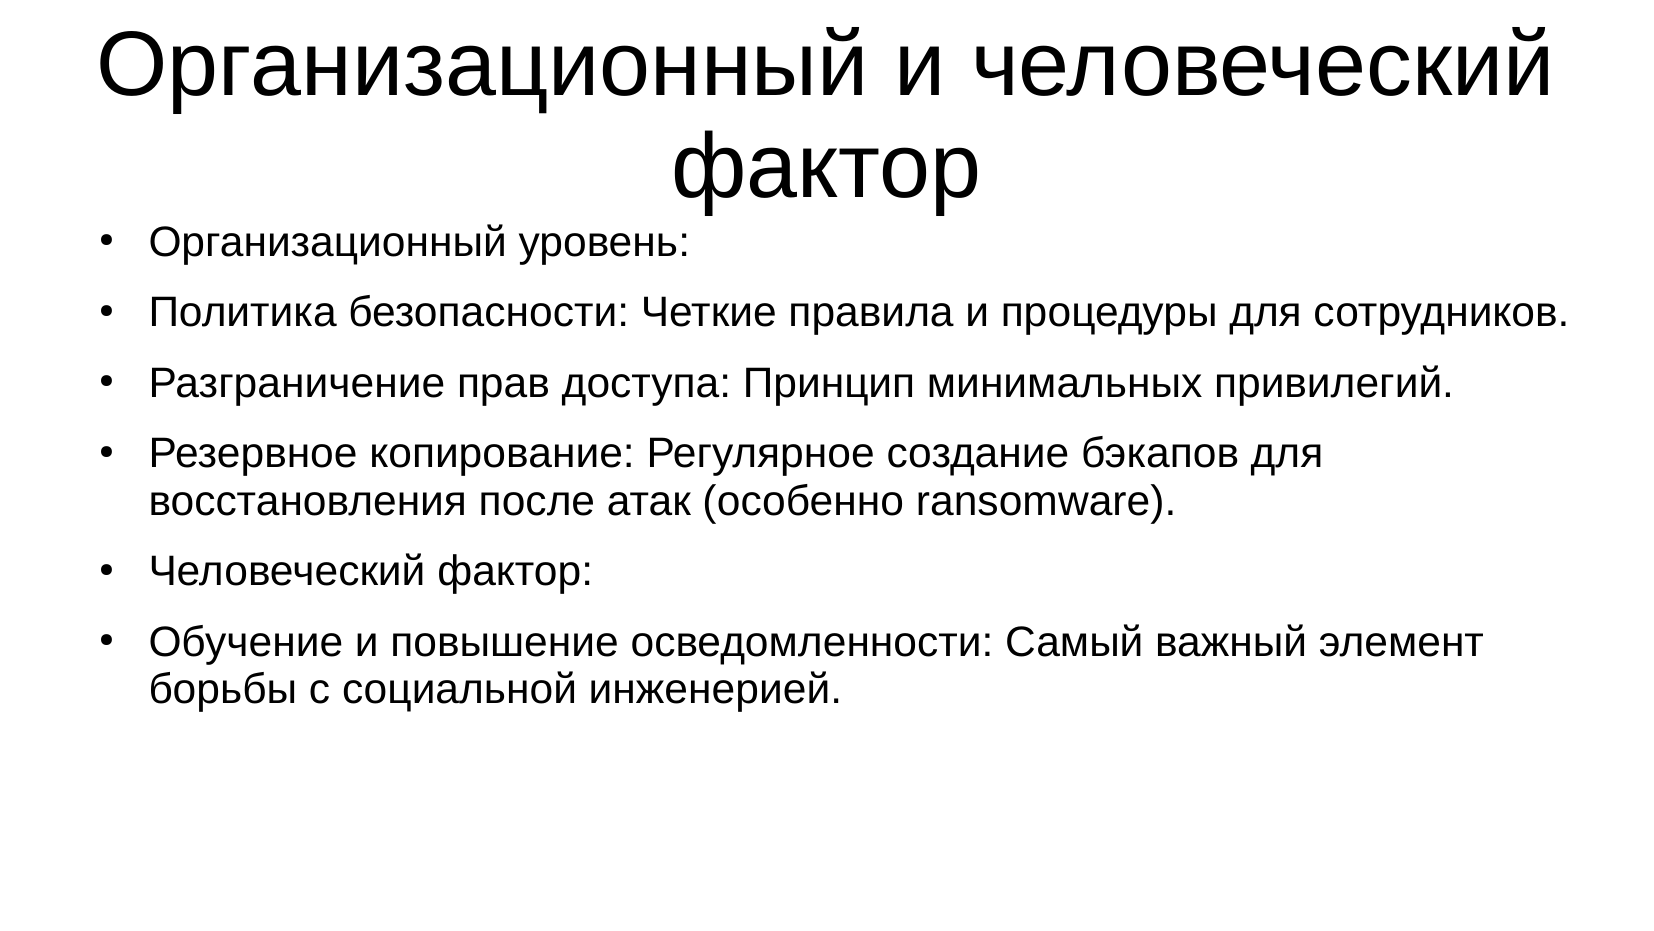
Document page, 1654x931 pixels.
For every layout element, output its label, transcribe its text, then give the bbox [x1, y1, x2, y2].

list Организационный уровень: Политика безопасности: Четкие правила и процедуры для сотрудников. Разграничение прав доступа: Принцип минимальных привилегий. Резервное копирование: Регулярное создание бэкапов для восстановления после атак (особенно ransomware). Человеческий фактор: Обучение и повышение осведомленности: Самый важный элемент борьбы с социальной инженерией. [82, 217, 1571, 758]
title Организационный и человеческий фактор [82, 12, 1571, 217]
